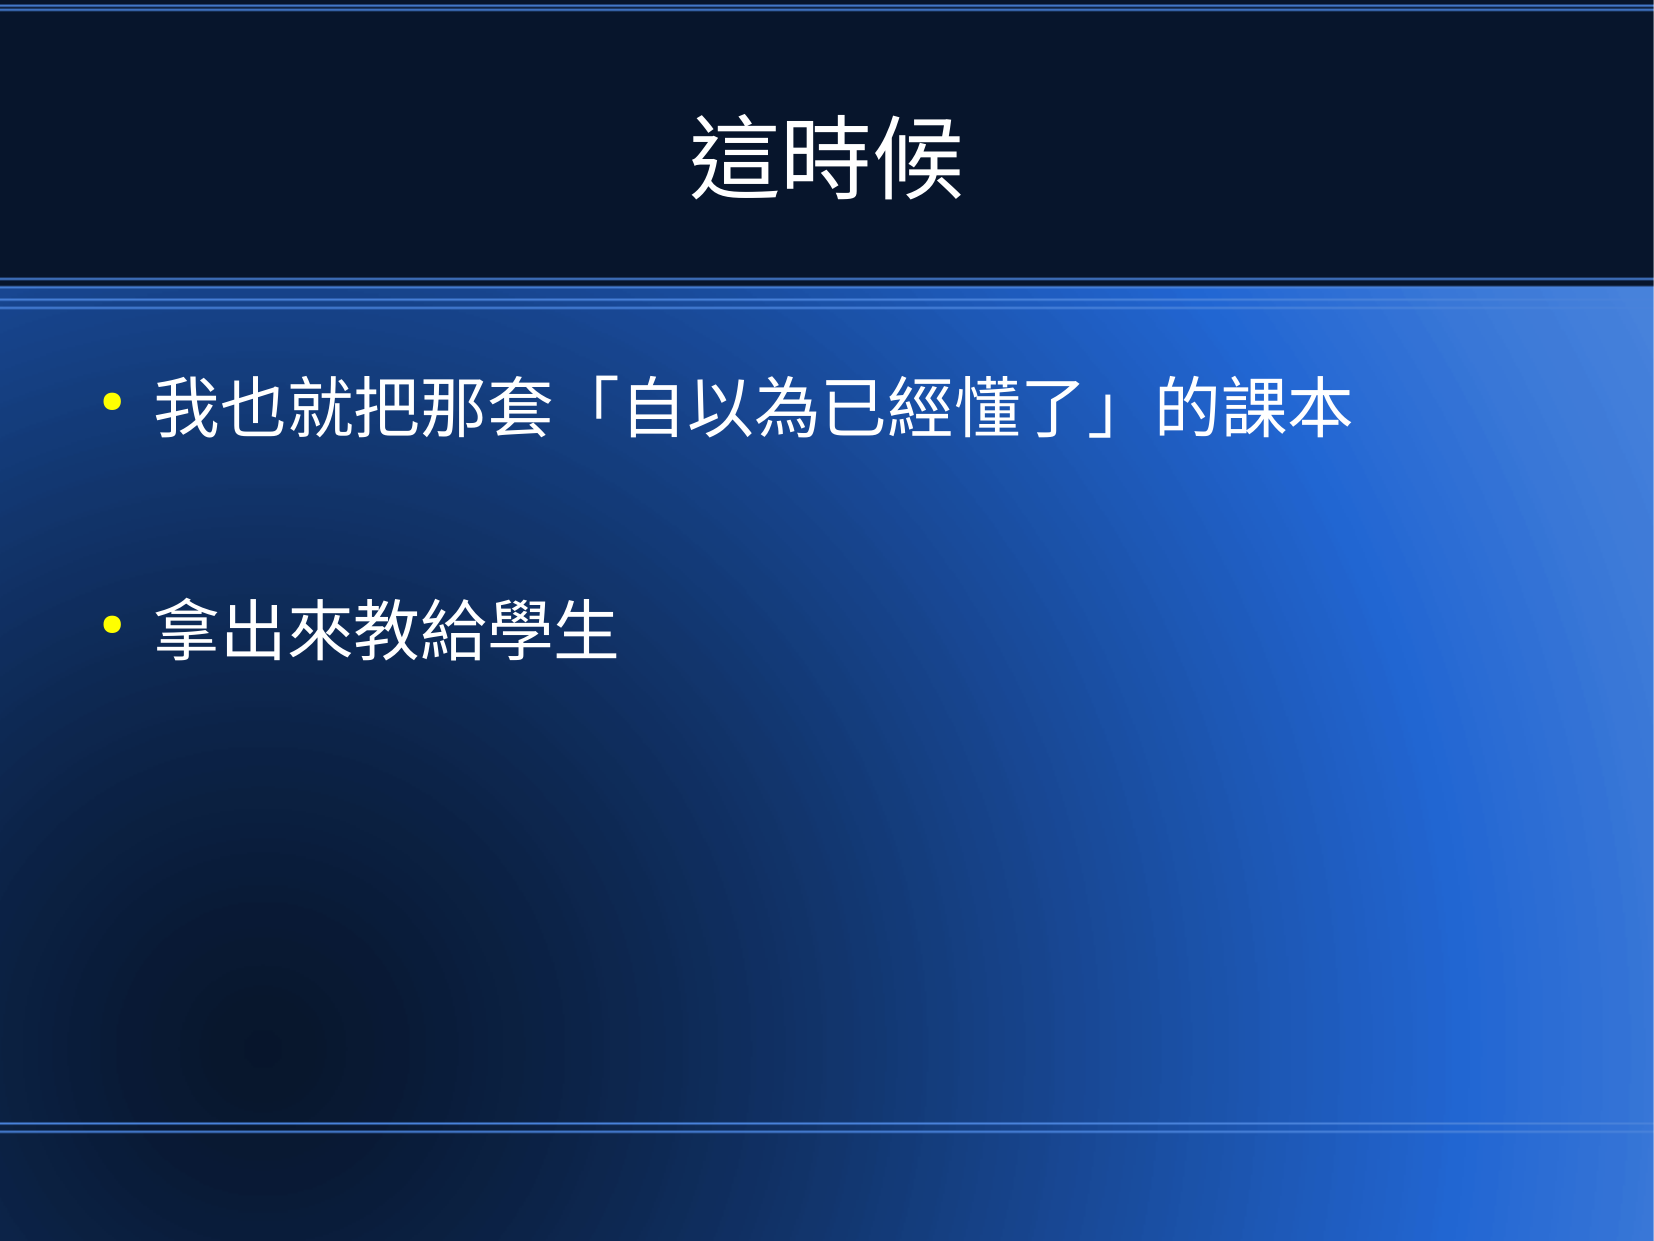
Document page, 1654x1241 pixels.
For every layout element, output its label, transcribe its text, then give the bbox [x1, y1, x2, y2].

list 我也就把那套「自以為已經懂了」的課本 拿出來教給學生 [82, 355, 1571, 1075]
title 這時候 [82, 49, 1571, 257]
picture [0, 0, 1654, 1241]
